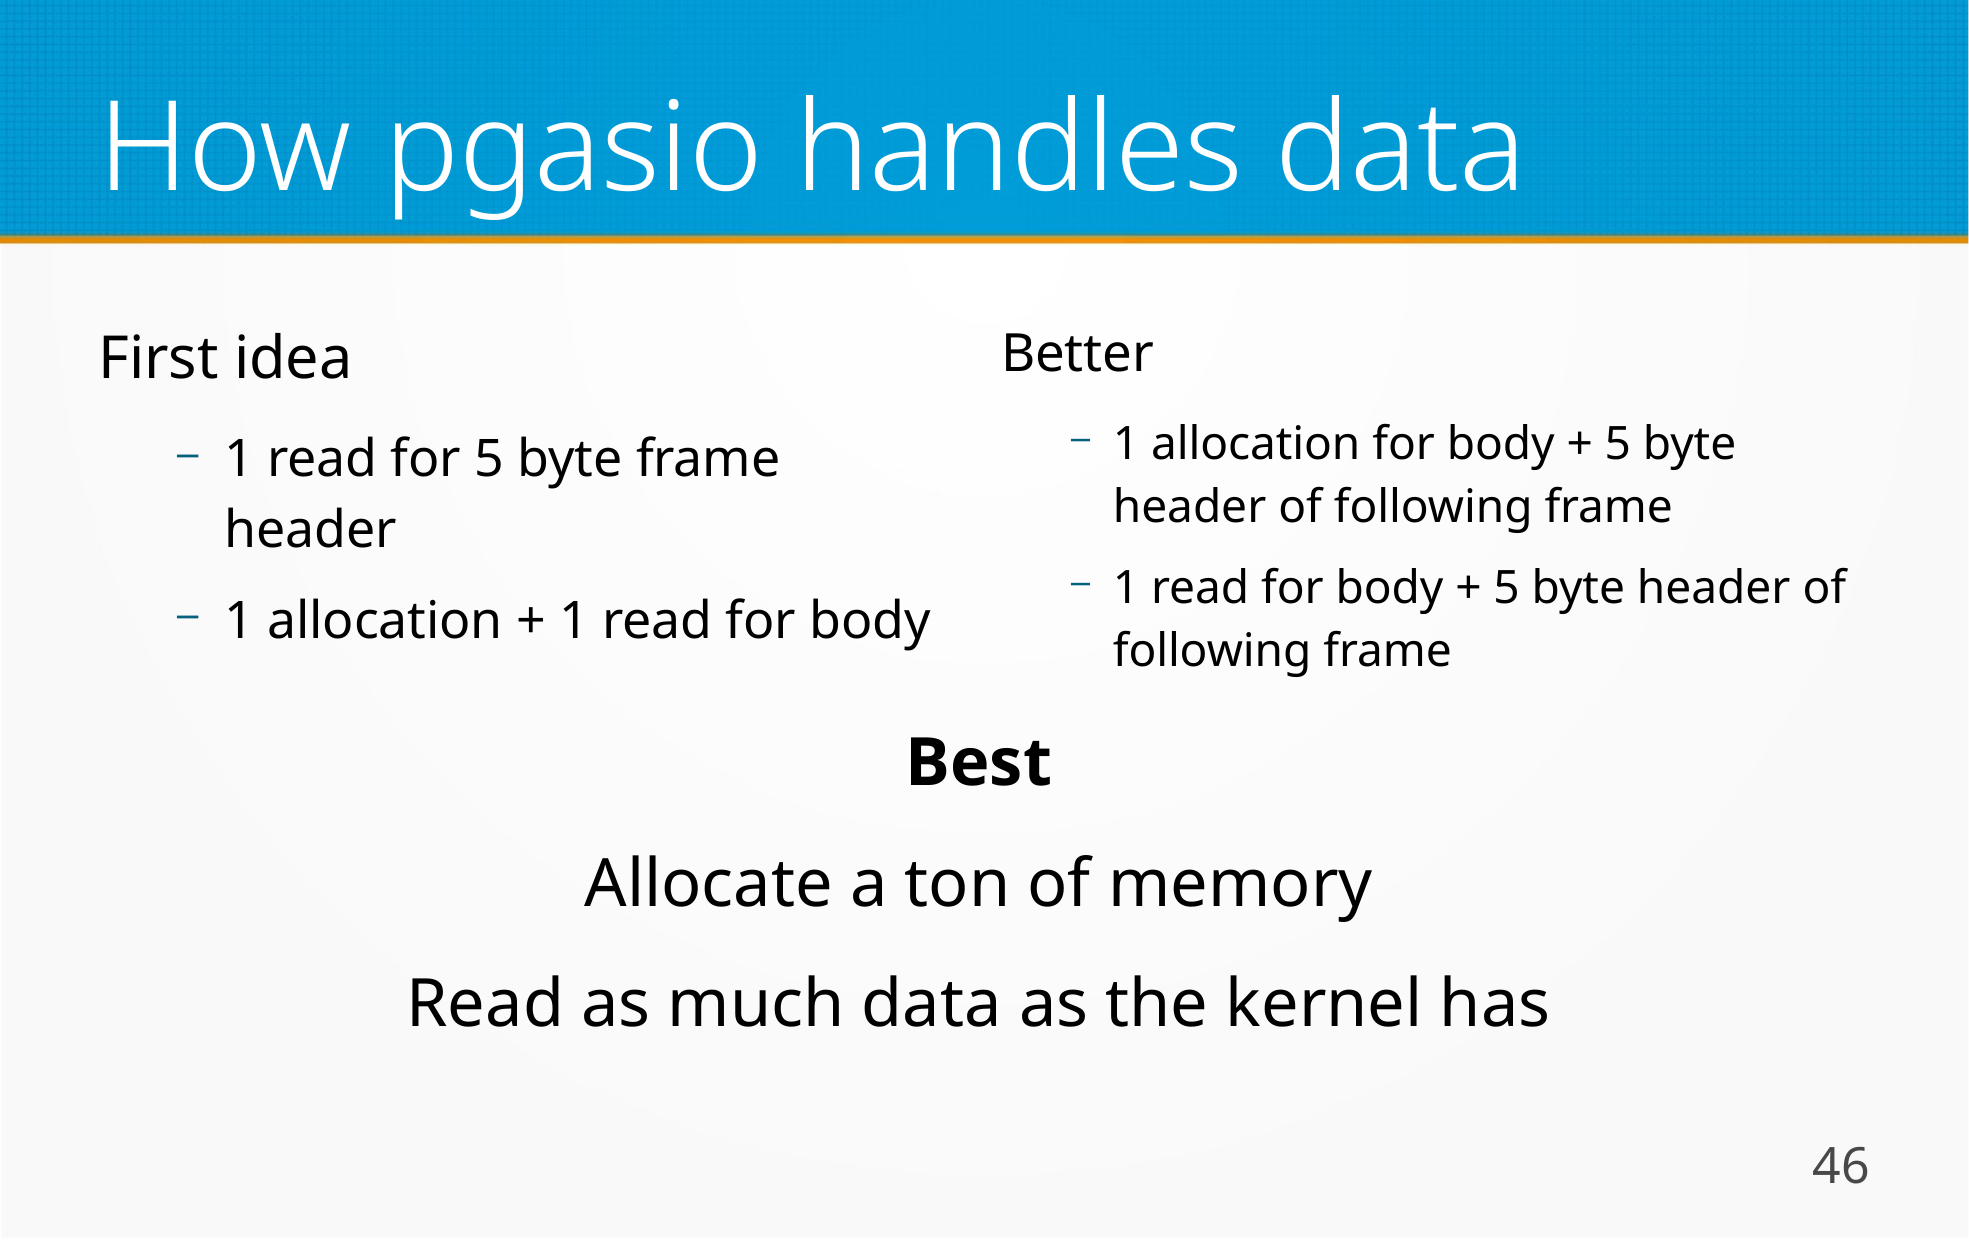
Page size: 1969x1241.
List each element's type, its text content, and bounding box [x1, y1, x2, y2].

list Better 1 allocation for body + 5 byte header of following frame 1 read for body + 5 byte header of following frame [1001, 315, 1861, 680]
list Best Allocate a ton of memory Read as much data as the kernel has [98, 714, 1861, 1080]
list First idea 1 read for 5 byte frame header 1 allocation + 1 read for body [98, 315, 958, 680]
title How pgasio handles data [98, 19, 1870, 227]
picture [0, 233, 1969, 1241]
